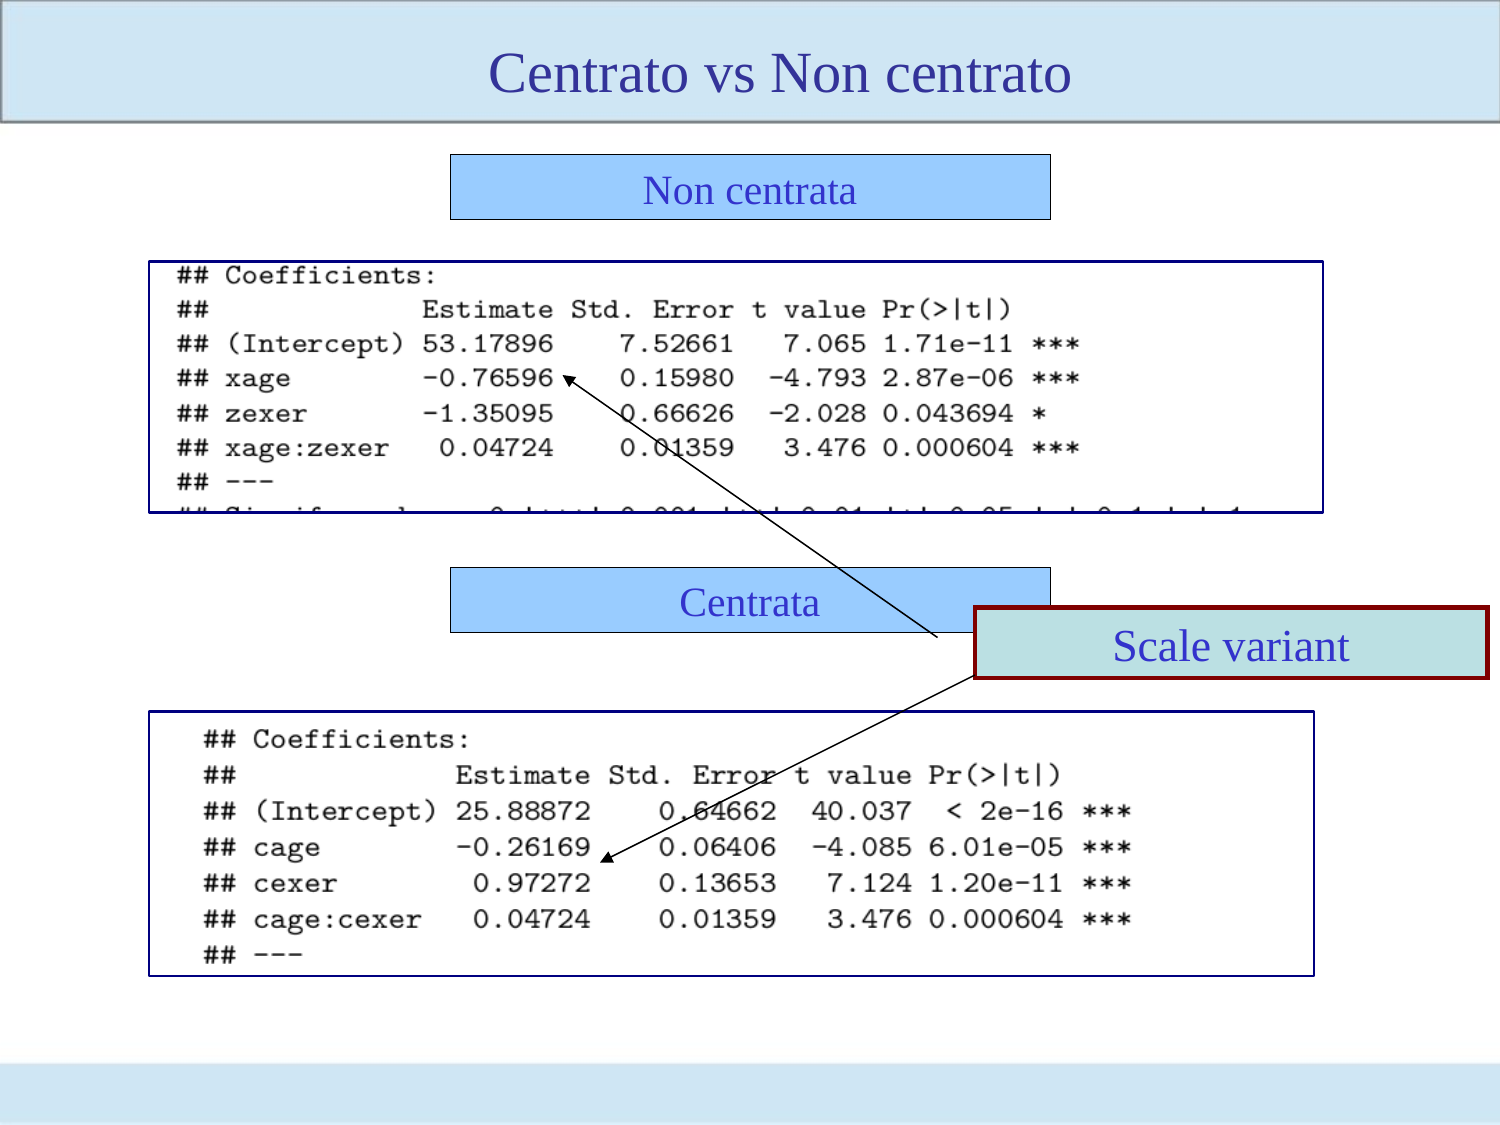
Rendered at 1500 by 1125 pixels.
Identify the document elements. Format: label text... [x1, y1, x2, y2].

picture [0, 0, 1500, 1125]
text_box Centrata [840, 567, 1051, 633]
text_box Scale variant [975, 607, 1488, 678]
text_box Centrata [450, 567, 928, 633]
title Centrato vs Non centrato [249, 21, 1313, 117]
text_box Non centrata [450, 154, 1051, 220]
